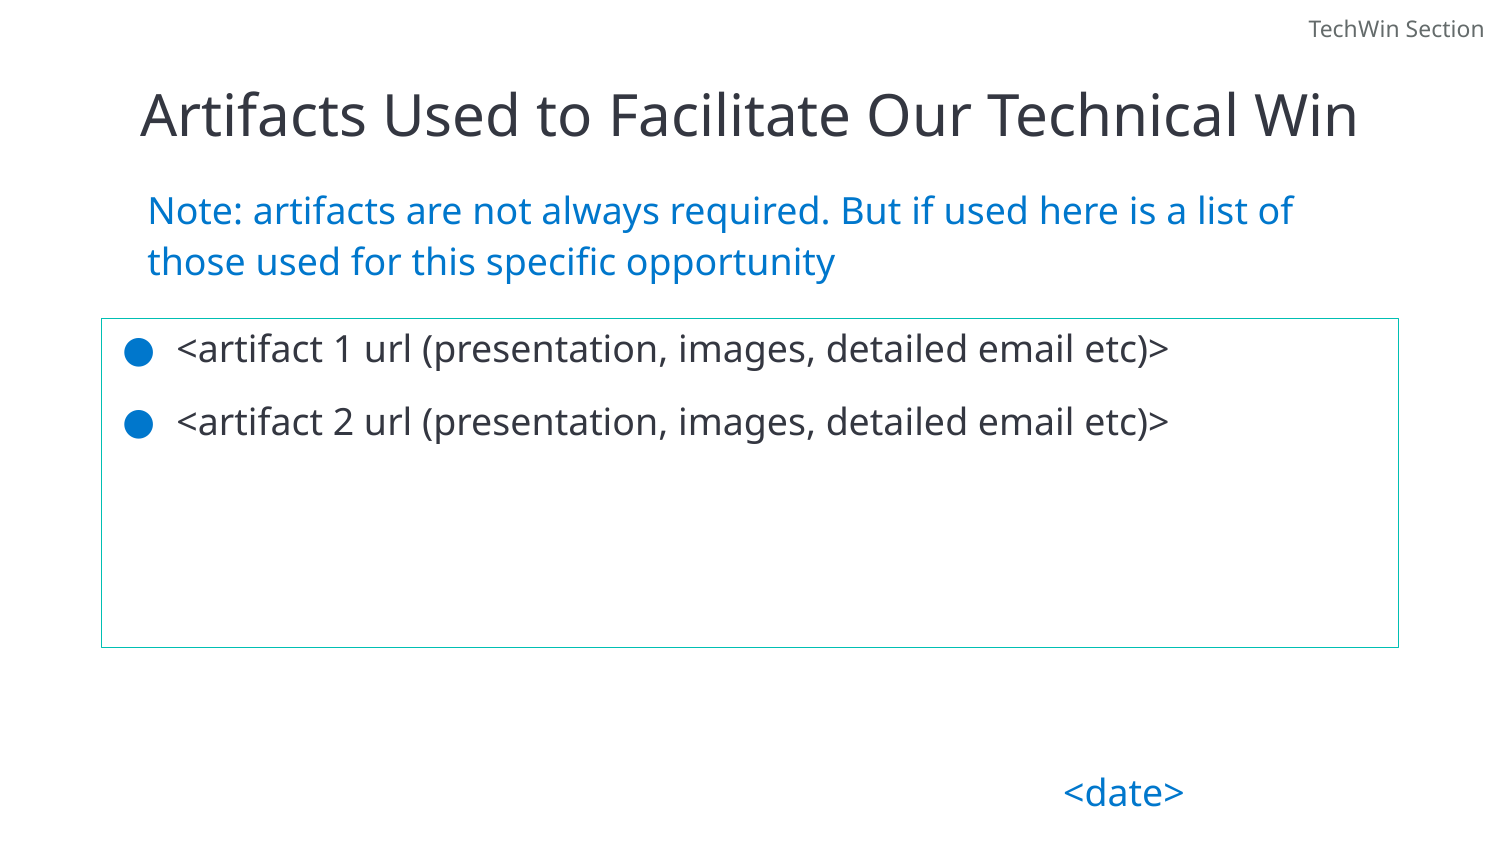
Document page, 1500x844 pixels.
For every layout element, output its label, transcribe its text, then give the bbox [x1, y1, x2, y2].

text_box <artifact 1 url (presentation, images, detailed email etc)> <artifact 2 url (presentation, images, detailed email etc)> [101, 318, 1399, 648]
text_box TechWin Section [1252, 0, 1500, 55]
text_box <date> [1048, 753, 1318, 821]
text_box Artifacts Used to Facilitate Our Technical Win [84, 77, 1416, 152]
text_box Note: artifacts are not always required. But if used here is a list of those used for this specific opportunity [132, 164, 1368, 302]
